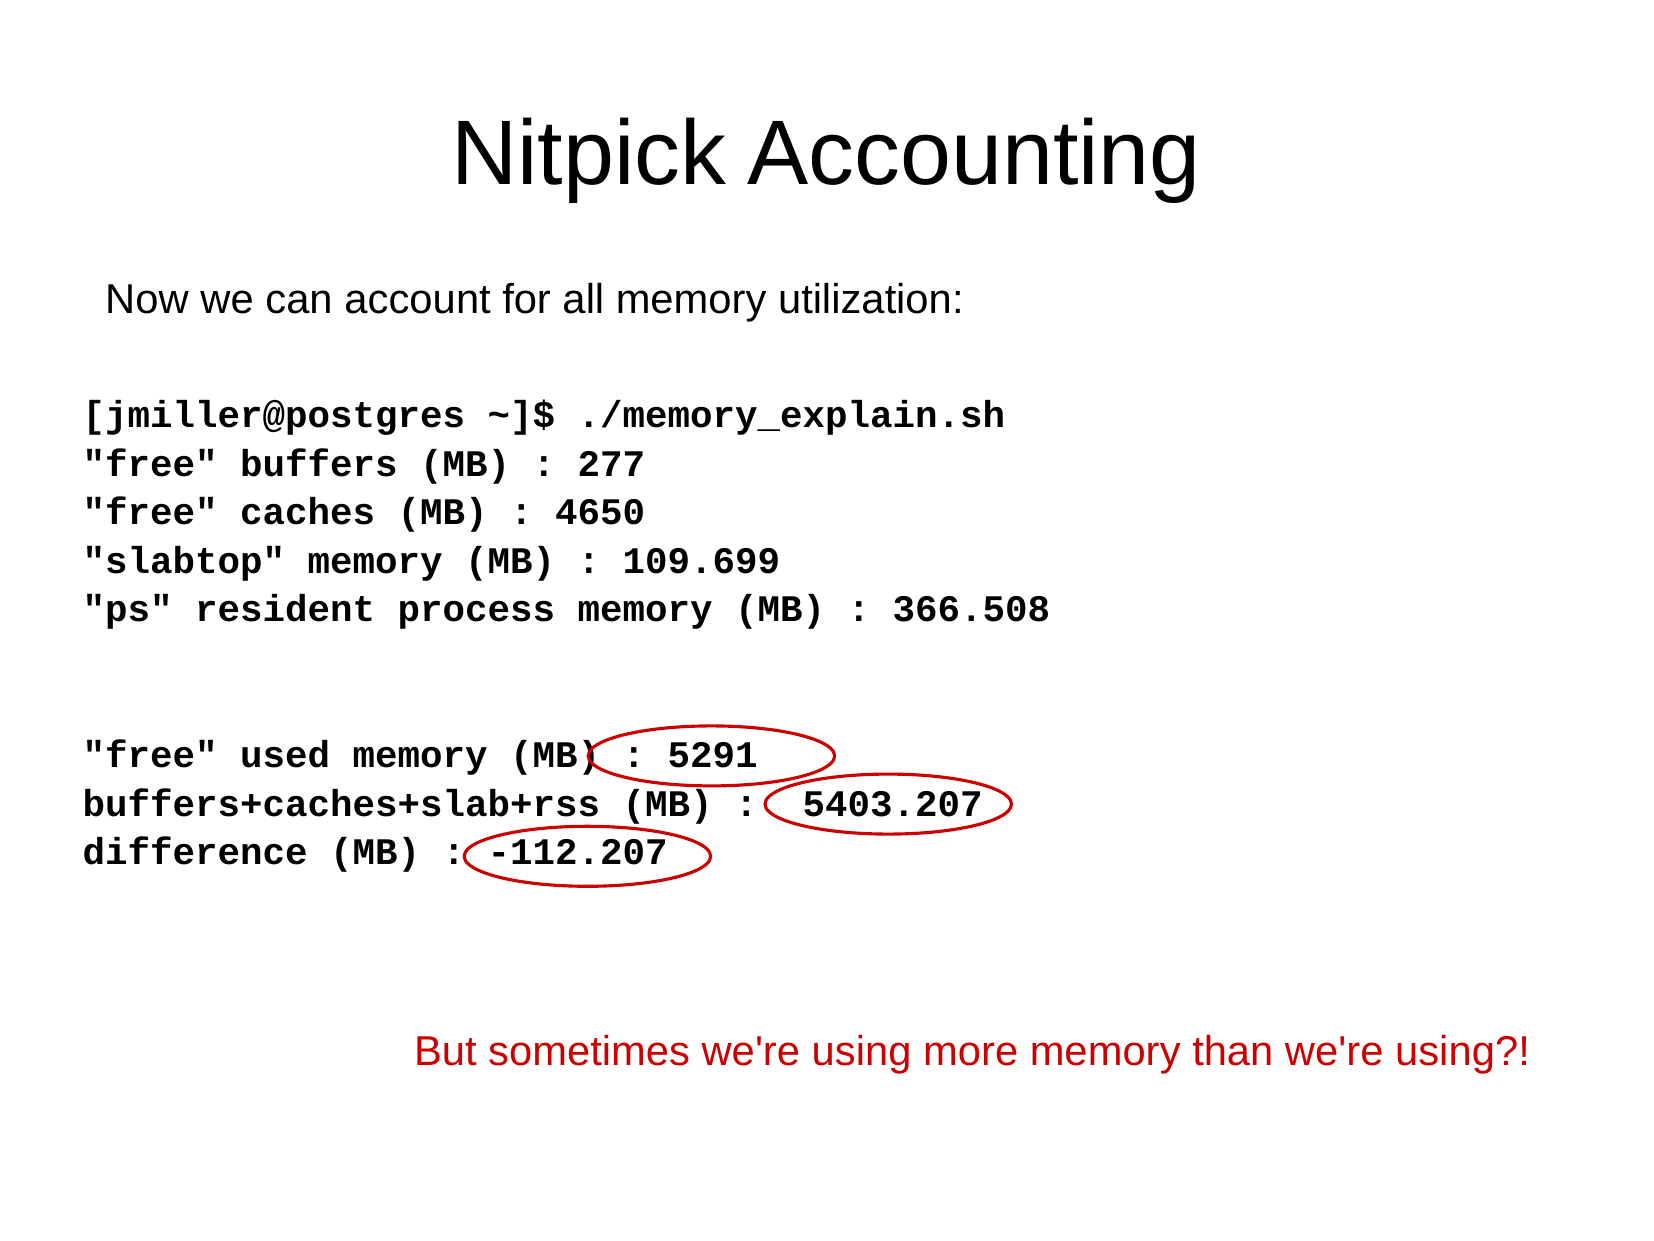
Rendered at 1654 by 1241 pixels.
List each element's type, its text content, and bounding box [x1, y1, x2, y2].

list [jmiller@postgres ~]$ ./memory_explain.sh "free" buffers (MB) : 277 "free" caches (MB) : 4650 "slabtop" memory (MB) : 109.699 "ps" resident process memory (MB) : 366.508 "free" used memory (MB) : 5291 buffers+caches+slab+rss (MB) : 5403.207 difference (MB) : -112.207 [82, 396, 1571, 876]
title Nitpick Accounting [82, 49, 1571, 257]
list [jmiller@postgres ~]$ ./memory_explain.sh "free" buffers (MB) : 277 "free" caches (MB) : 4650 "slabtop" memory (MB) : 109.699 "ps" resident process memory (MB) : 366.508 "free" used memory (MB) : 5291 buffers+caches+slab+rss (MB) : 5403.207 difference (MB) : -112.207 [466, 828, 708, 876]
text_box Now we can account for all memory utilization: [90, 268, 991, 331]
text_box But sometimes we're using more memory than we're using?! [399, 1020, 1546, 1082]
